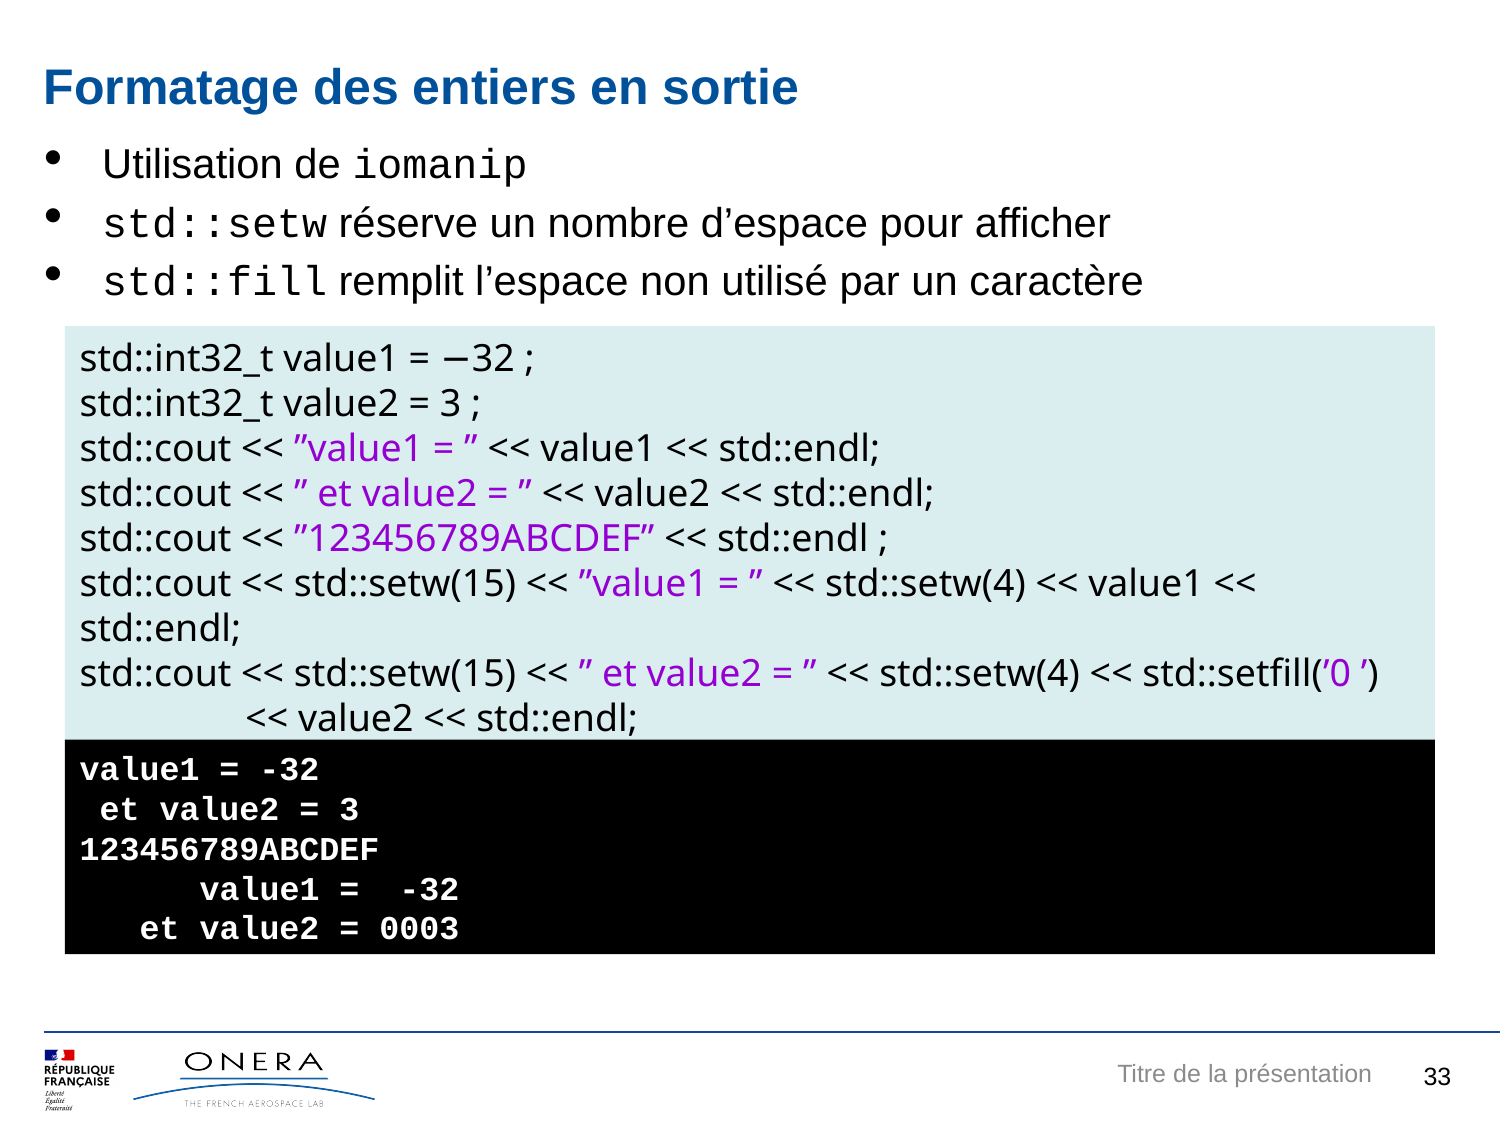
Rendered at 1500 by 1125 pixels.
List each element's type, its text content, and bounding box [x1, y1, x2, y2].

text_box <numéro> [1374, 1025, 1500, 1125]
picture [133, 1052, 375, 1107]
text_box Utilisation de iomanip std::setw réserve un nombre d’espace pour afficher std::fill remplit l’espace non utilisé par un caractère [45, 137, 1321, 338]
text_box std::int32_t value1 = −32 ; std::int32_t value2 = 3 ; std::cout << ”value1 = ” << value1 << std::endl; std::cout << ” et value2 = ” << value2 << std::endl; std::cout << ”123456789ABCDEF” << std::endl ; std::cout << std::setw(15) << ”value1 = ” << std::setw(4) << value1 << std::endl; std::cout << std::setw(15) << ” et value2 = ” << std::setw(4) << std::setfill(’0 ’) << value2 << std::endl; [64, 326, 1435, 739]
text_box value1 = -32 et value2 = 3 123456789ABCDEF value1 = -32 et value2 = 0003 [64, 739, 1435, 955]
picture [34, 1039, 125, 1121]
text_box Titre de la présentation [466, 1042, 1388, 1103]
text_box Formatage des entiers en sortie [43, 0, 1486, 169]
